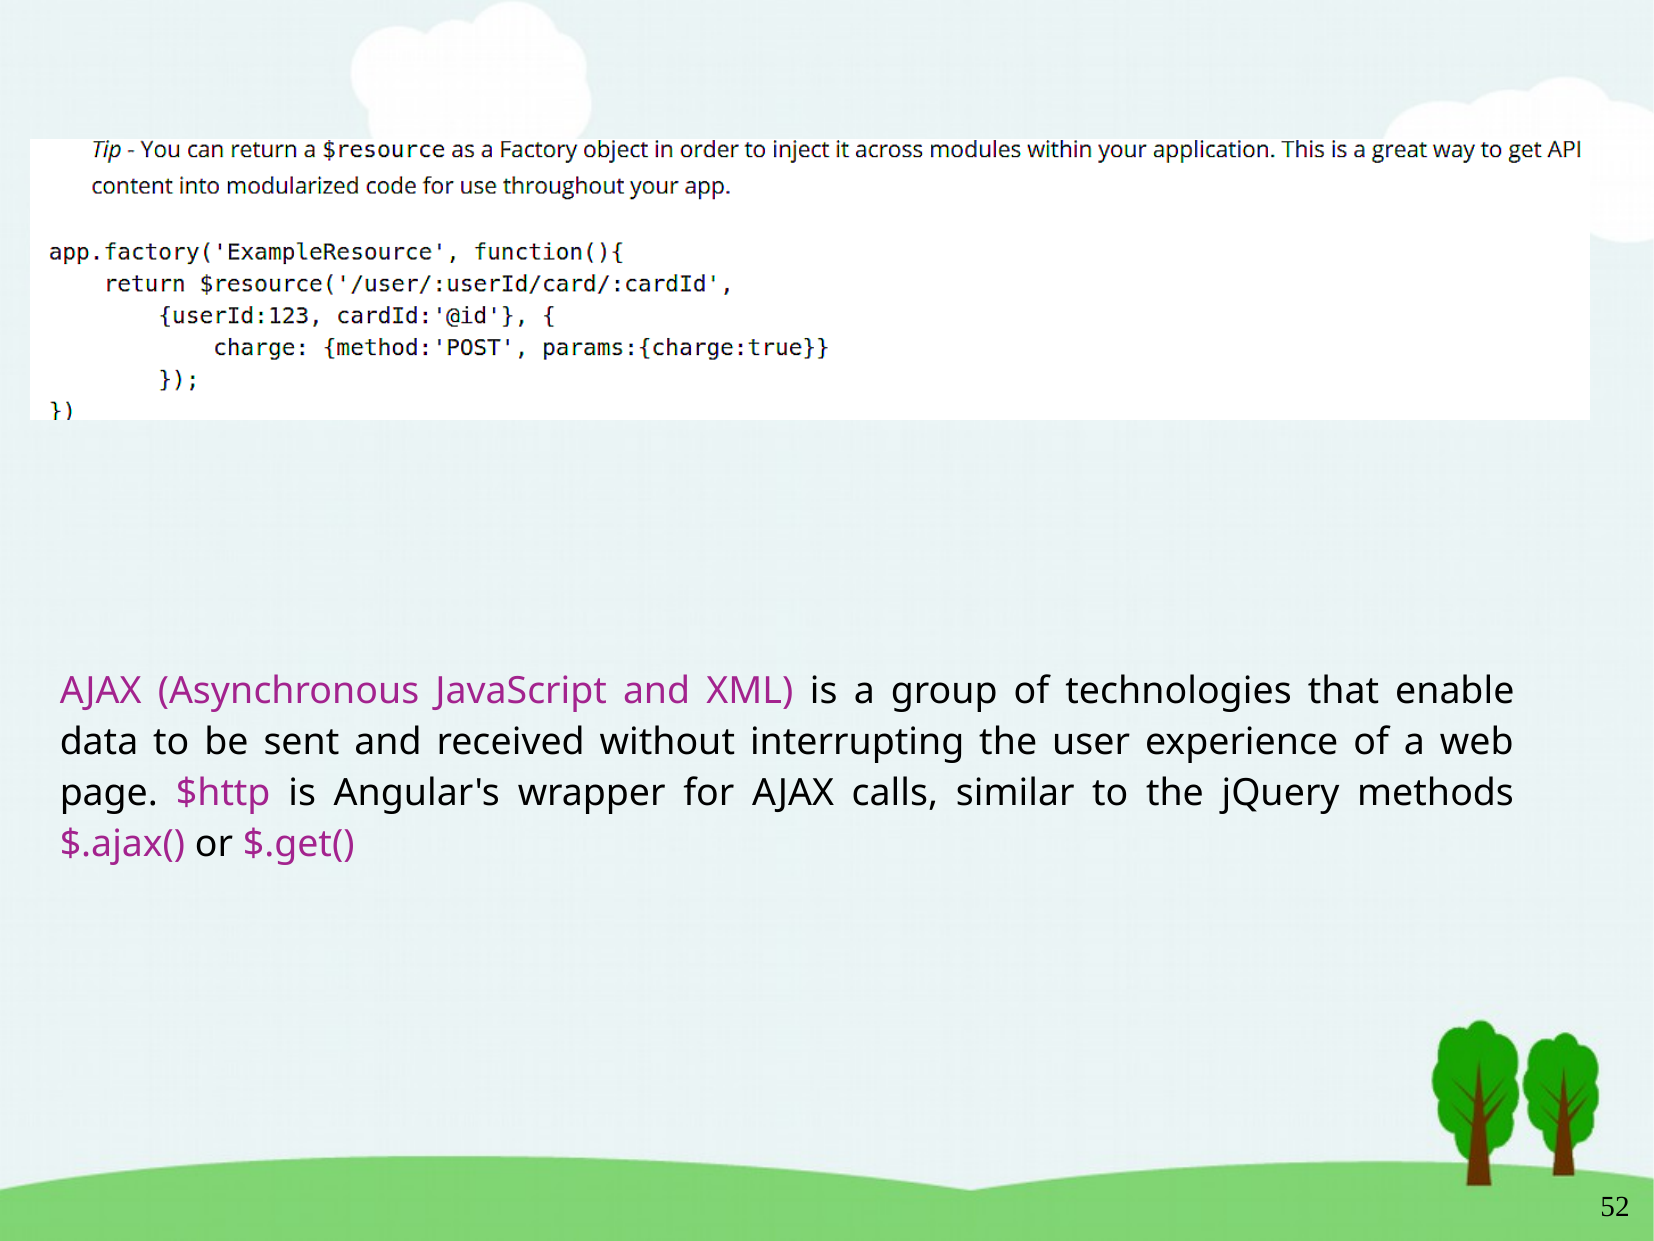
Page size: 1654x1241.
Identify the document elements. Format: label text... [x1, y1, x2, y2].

text_box AJAX (Asynchronous JavaScript and XML) is a group of technologies that enable data to be sent and received without interrupting the user experience of a web page. $http is Angular's wrapper for AJAX calls, similar to the jQuery methods $.ajax() or $.get() [45, 656, 1531, 878]
picture [0, 0, 1654, 1241]
